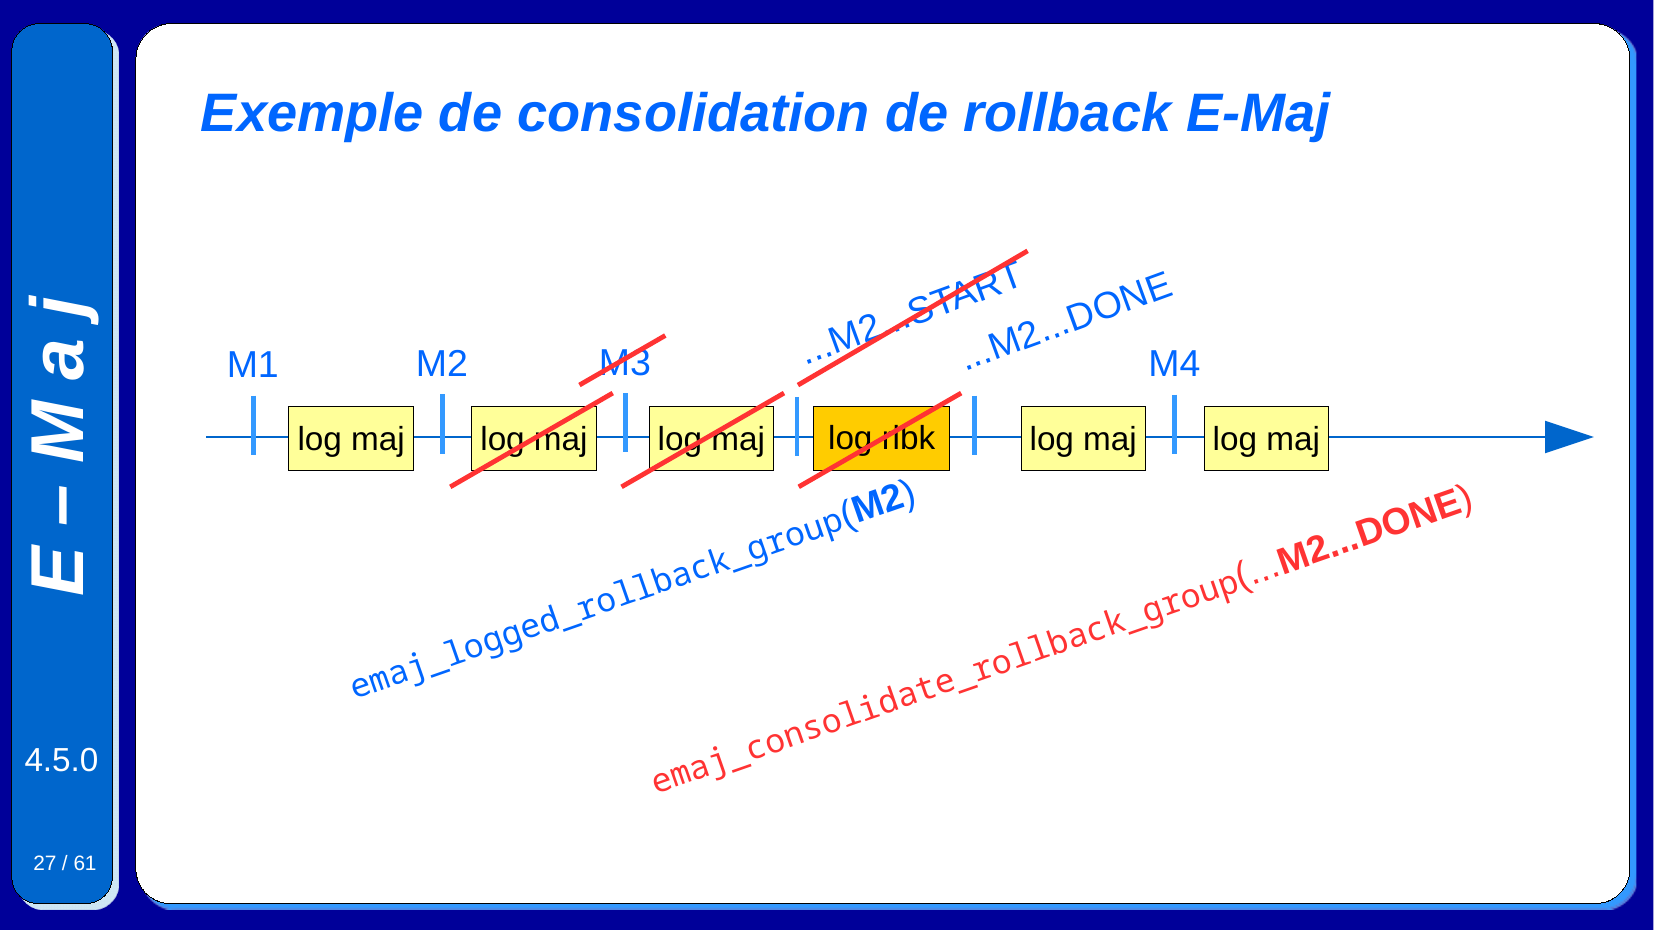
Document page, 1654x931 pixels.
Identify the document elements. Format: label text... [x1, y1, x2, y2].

text_box emaj_consolidate_rollback_group(...M2...DONE) [627, 462, 1499, 825]
text_box M2 [401, 335, 483, 393]
text_box log maj [1204, 406, 1329, 471]
text_box emaj_logged_rollback_group(M2) [326, 471, 941, 731]
text_box M1 [212, 336, 294, 394]
title Exemple de consolidation de rollback E-Maj [200, 34, 1575, 191]
text_box log rlbk [813, 406, 932, 471]
text_box log maj [485, 406, 597, 471]
text_box M4 [1133, 335, 1216, 393]
text_box log maj [1021, 406, 1146, 471]
text_box log maj [649, 406, 755, 467]
text_box M3 [584, 339, 666, 392]
text_box log rlbk [833, 406, 950, 471]
text_box log maj [471, 406, 583, 471]
text_box ...M2...START [777, 241, 1046, 383]
text_box log maj [288, 406, 414, 471]
text_box M3 [584, 334, 661, 379]
text_box log maj [656, 406, 774, 471]
text_box ...M2...DONE [937, 250, 1195, 391]
